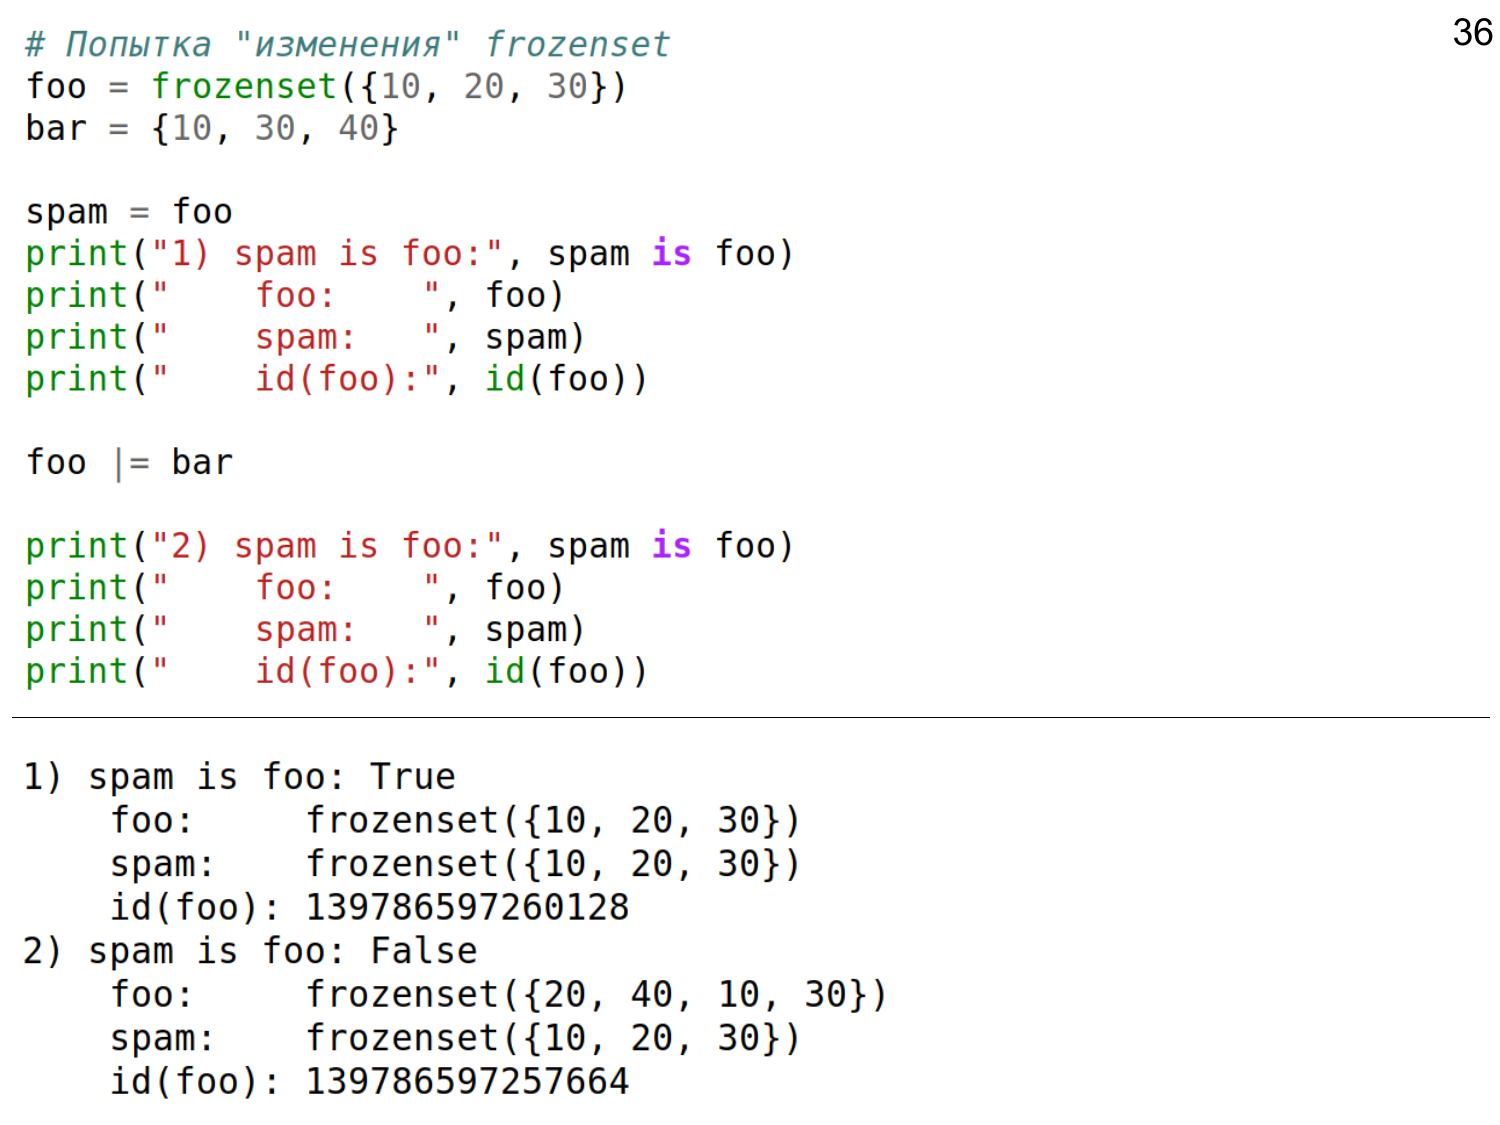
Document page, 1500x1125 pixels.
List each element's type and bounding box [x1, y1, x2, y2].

picture [13, 17, 803, 698]
picture [16, 748, 892, 1106]
